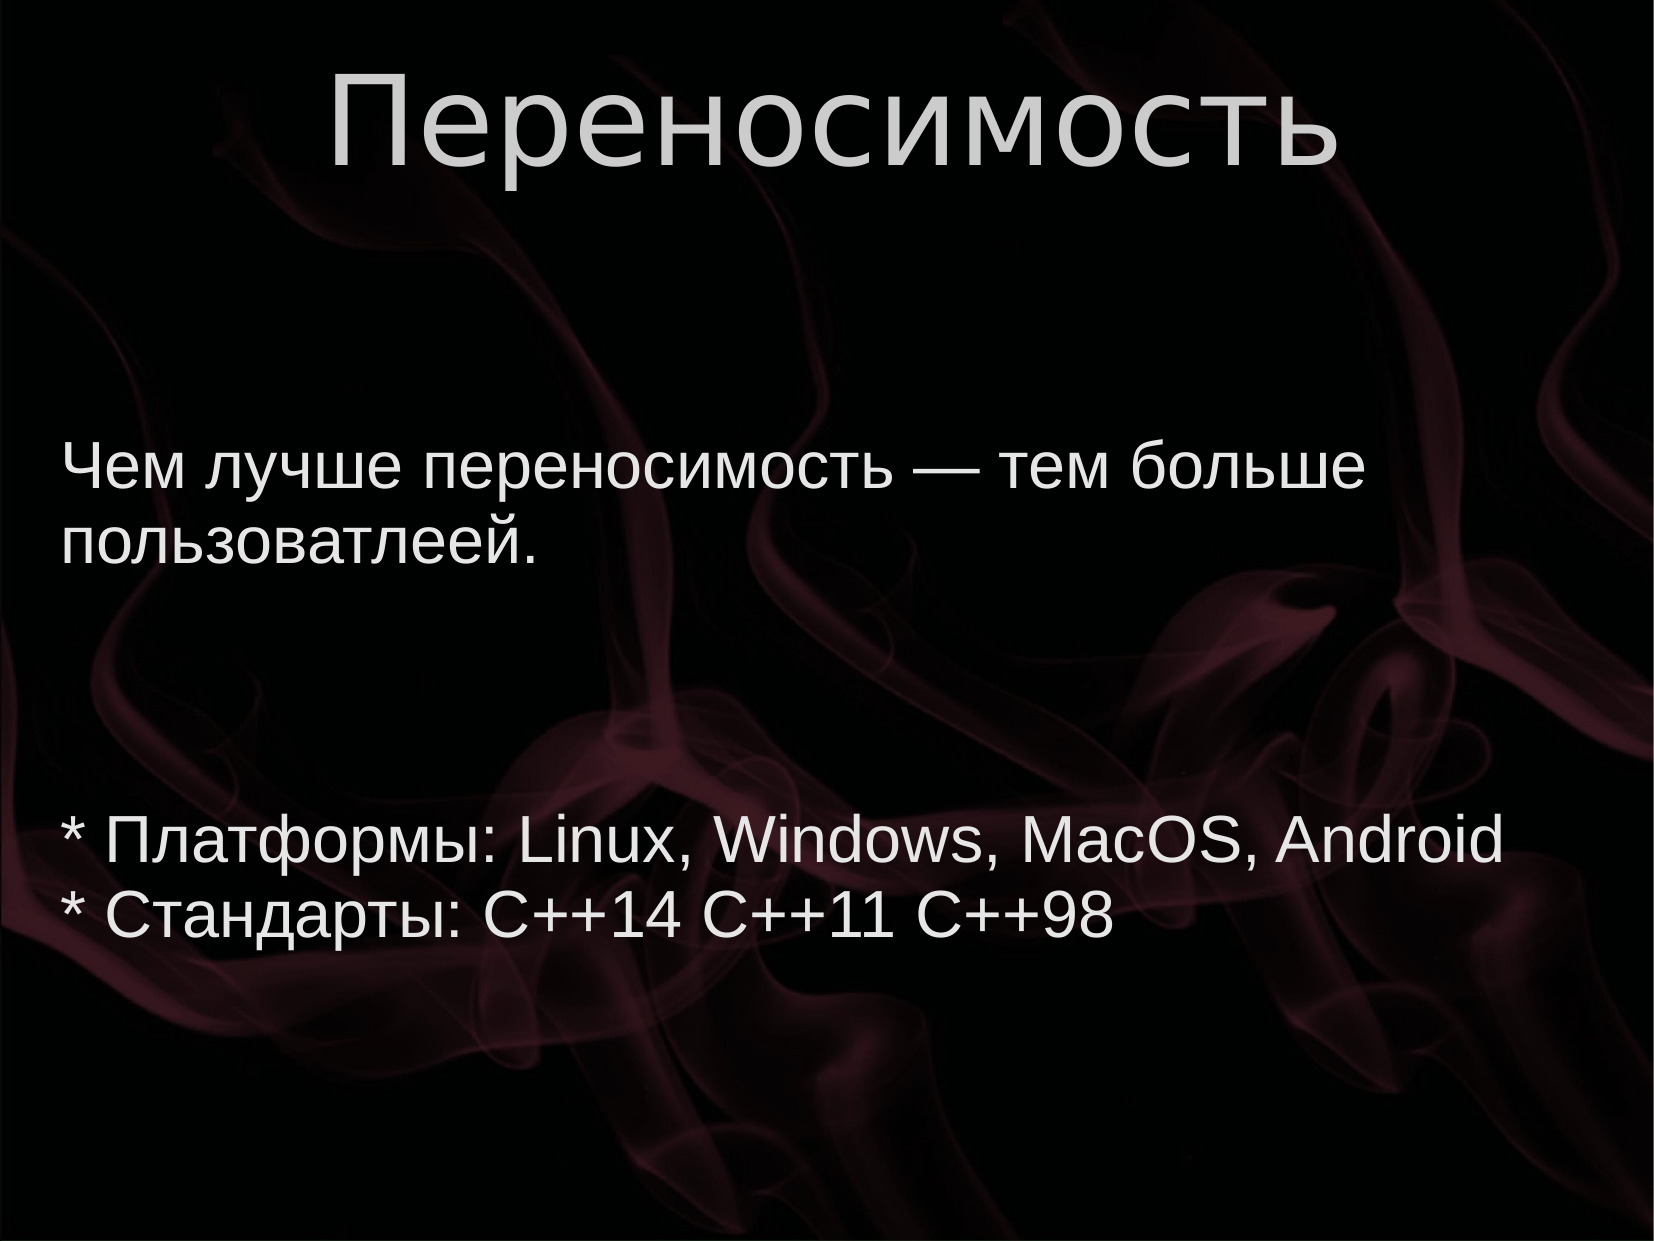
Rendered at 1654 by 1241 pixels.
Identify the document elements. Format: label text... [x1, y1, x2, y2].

subtitle Чем лучше переносимость — тем больше пользоватлеей. * Платформы: Linux, Windows, MacOS, Android * Стандарты: C++14 C++11 C++98 [60, 255, 1606, 1201]
title Переносимость [90, 45, 1579, 200]
picture [0, 0, 1654, 1241]
